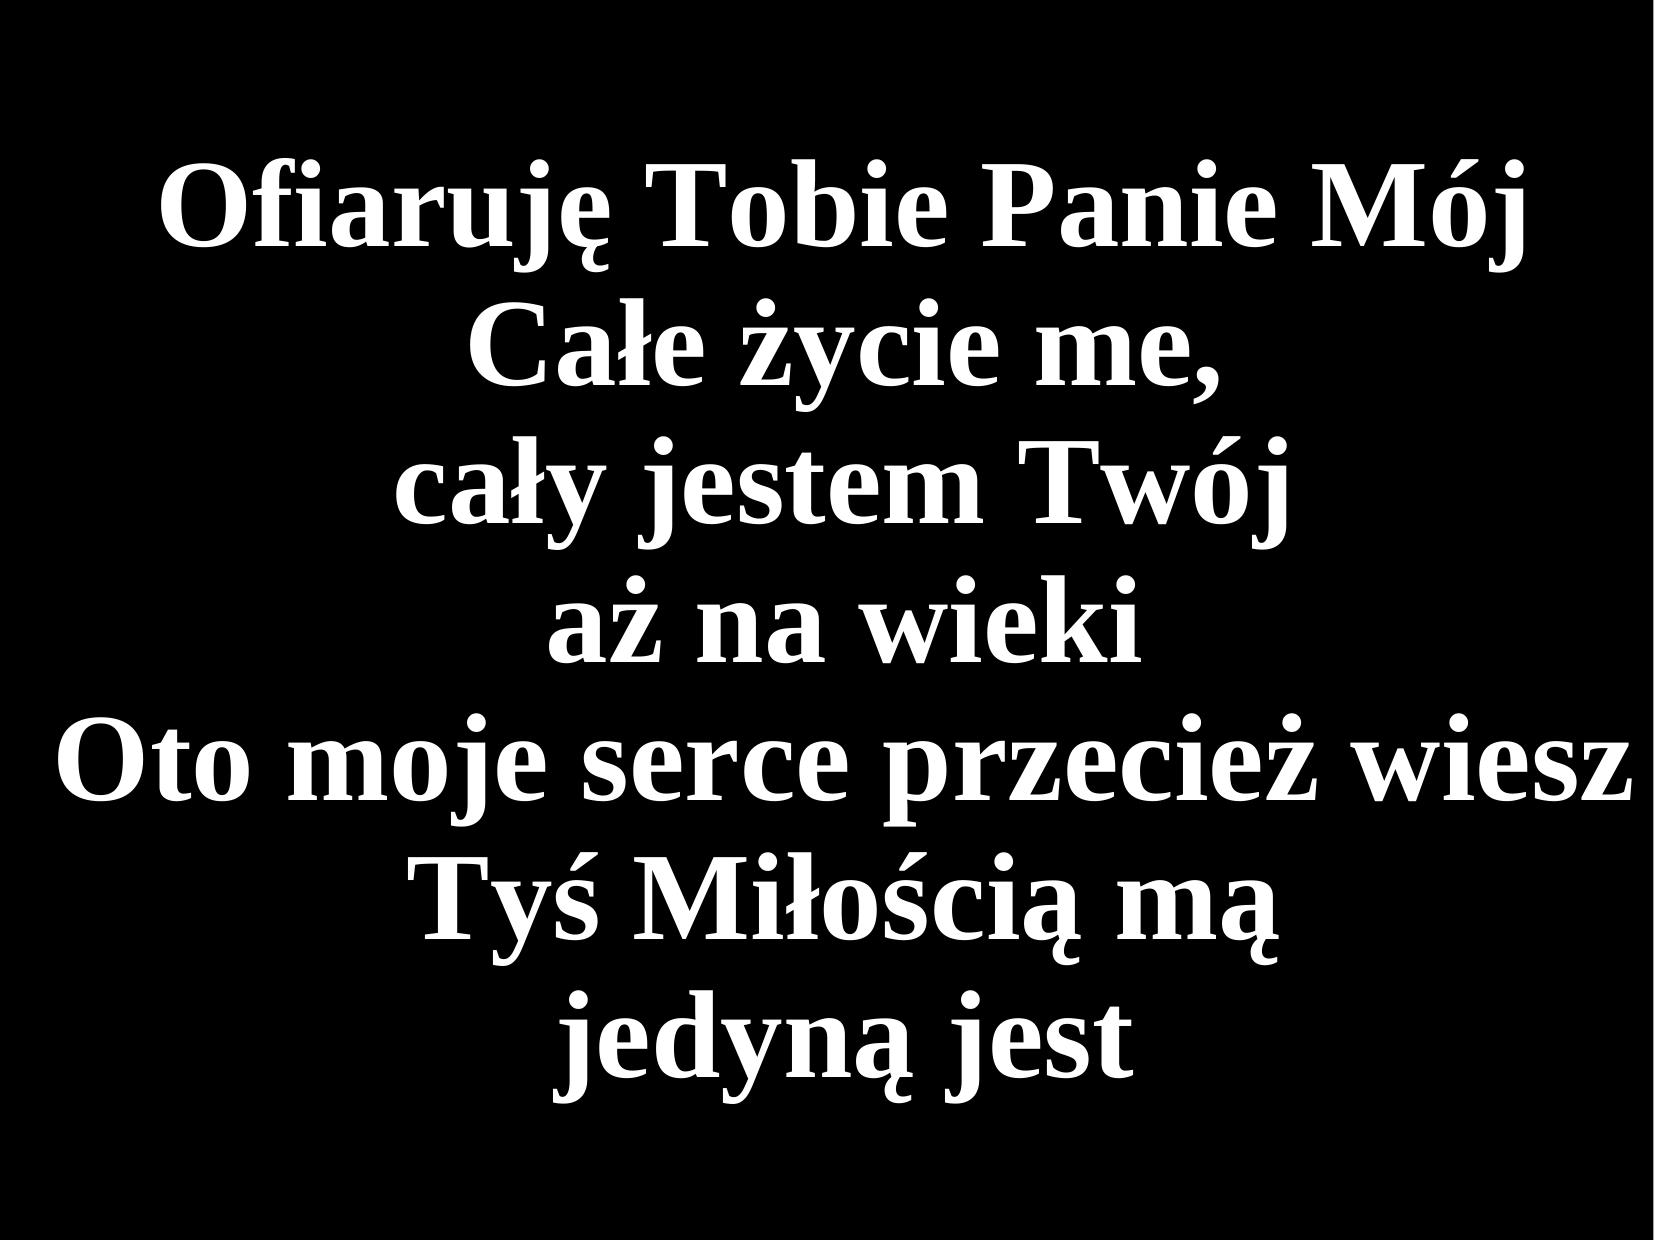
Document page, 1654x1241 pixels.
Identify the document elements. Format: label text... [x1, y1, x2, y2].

subtitle Ofiaruję Tobie Panie Mój Całe życie me, cały jestem Twój aż na wieki Oto moje serce przecież wiesz Tyś Miłością mą jedyną jest [0, 0, 1654, 1241]
